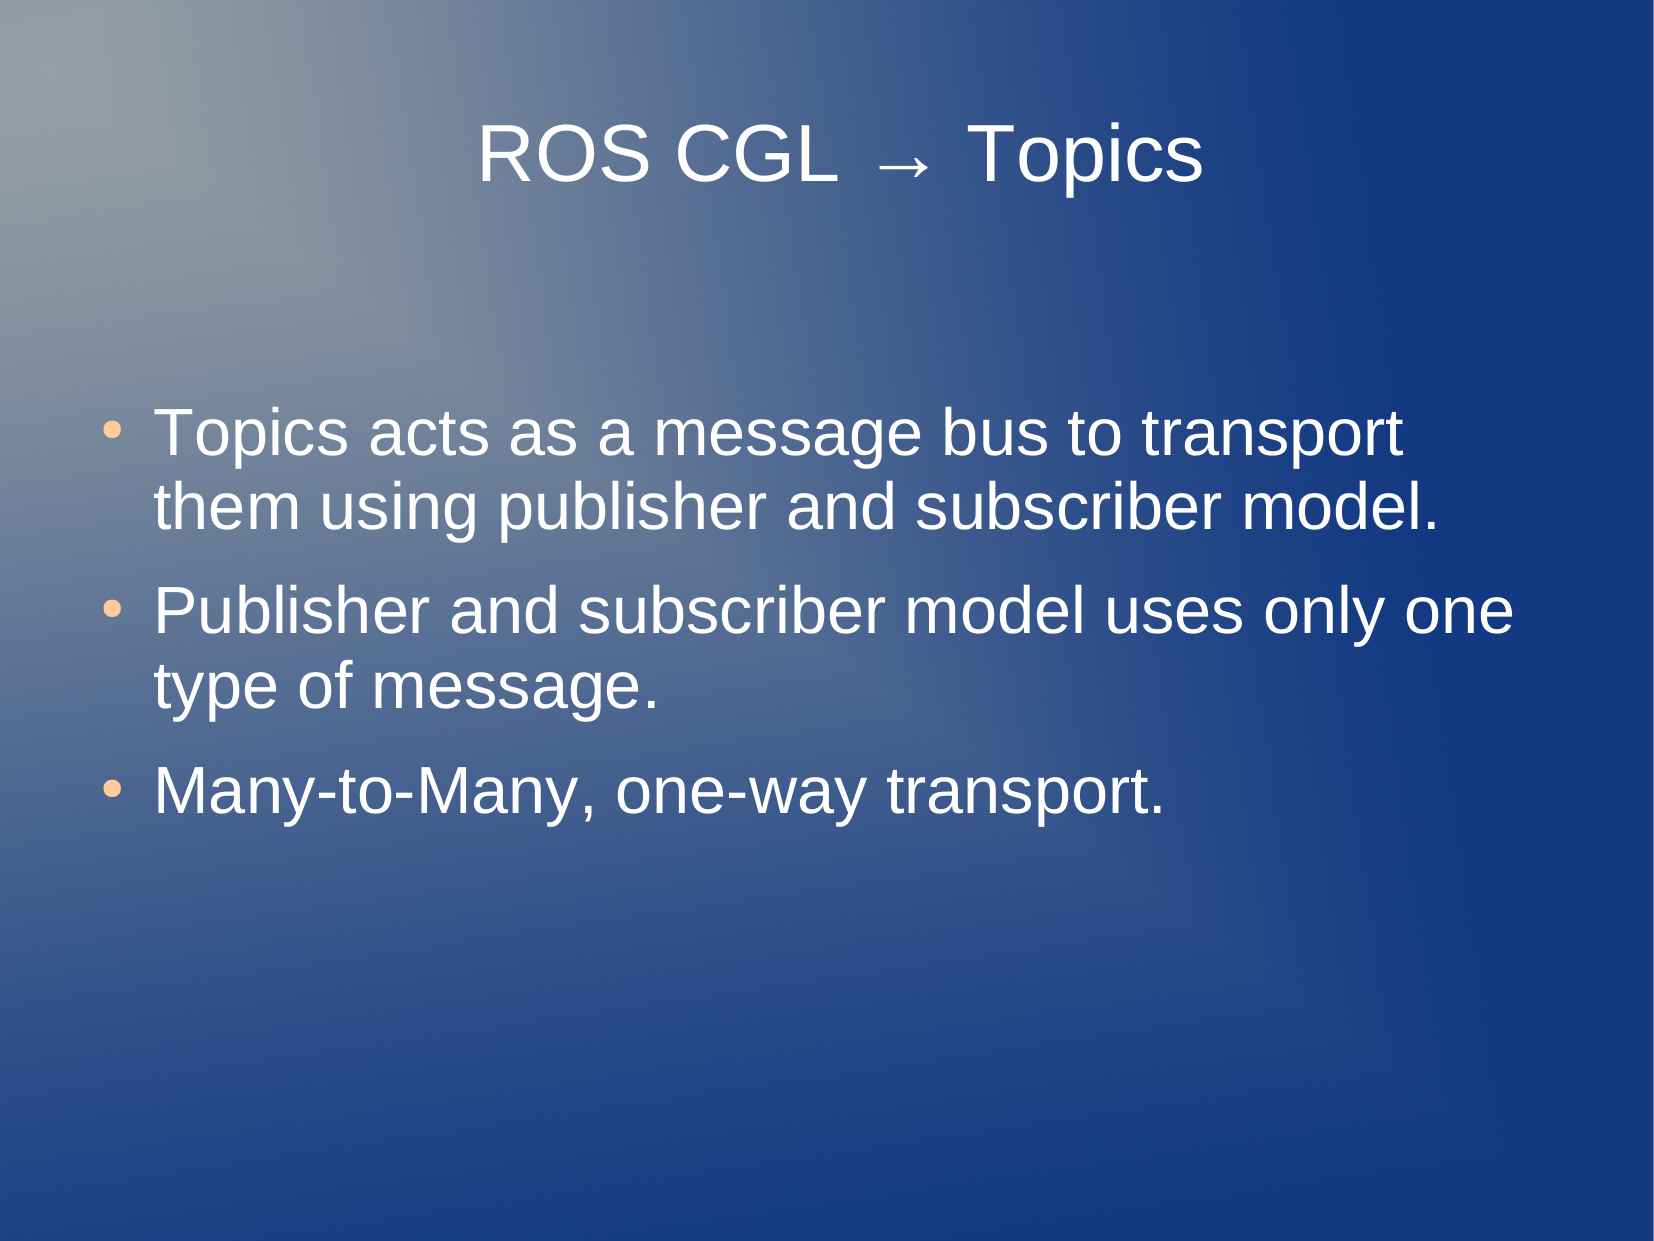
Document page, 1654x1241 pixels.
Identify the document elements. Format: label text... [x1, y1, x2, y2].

list Topics acts as a message bus to transport them using publisher and subscriber model. Publisher and subscriber model uses only one type of message. Many-to-Many, one-way transport. [82, 290, 1571, 1010]
title ROS CGL → Topics [82, 49, 1571, 257]
picture [0, 0, 1654, 1241]
